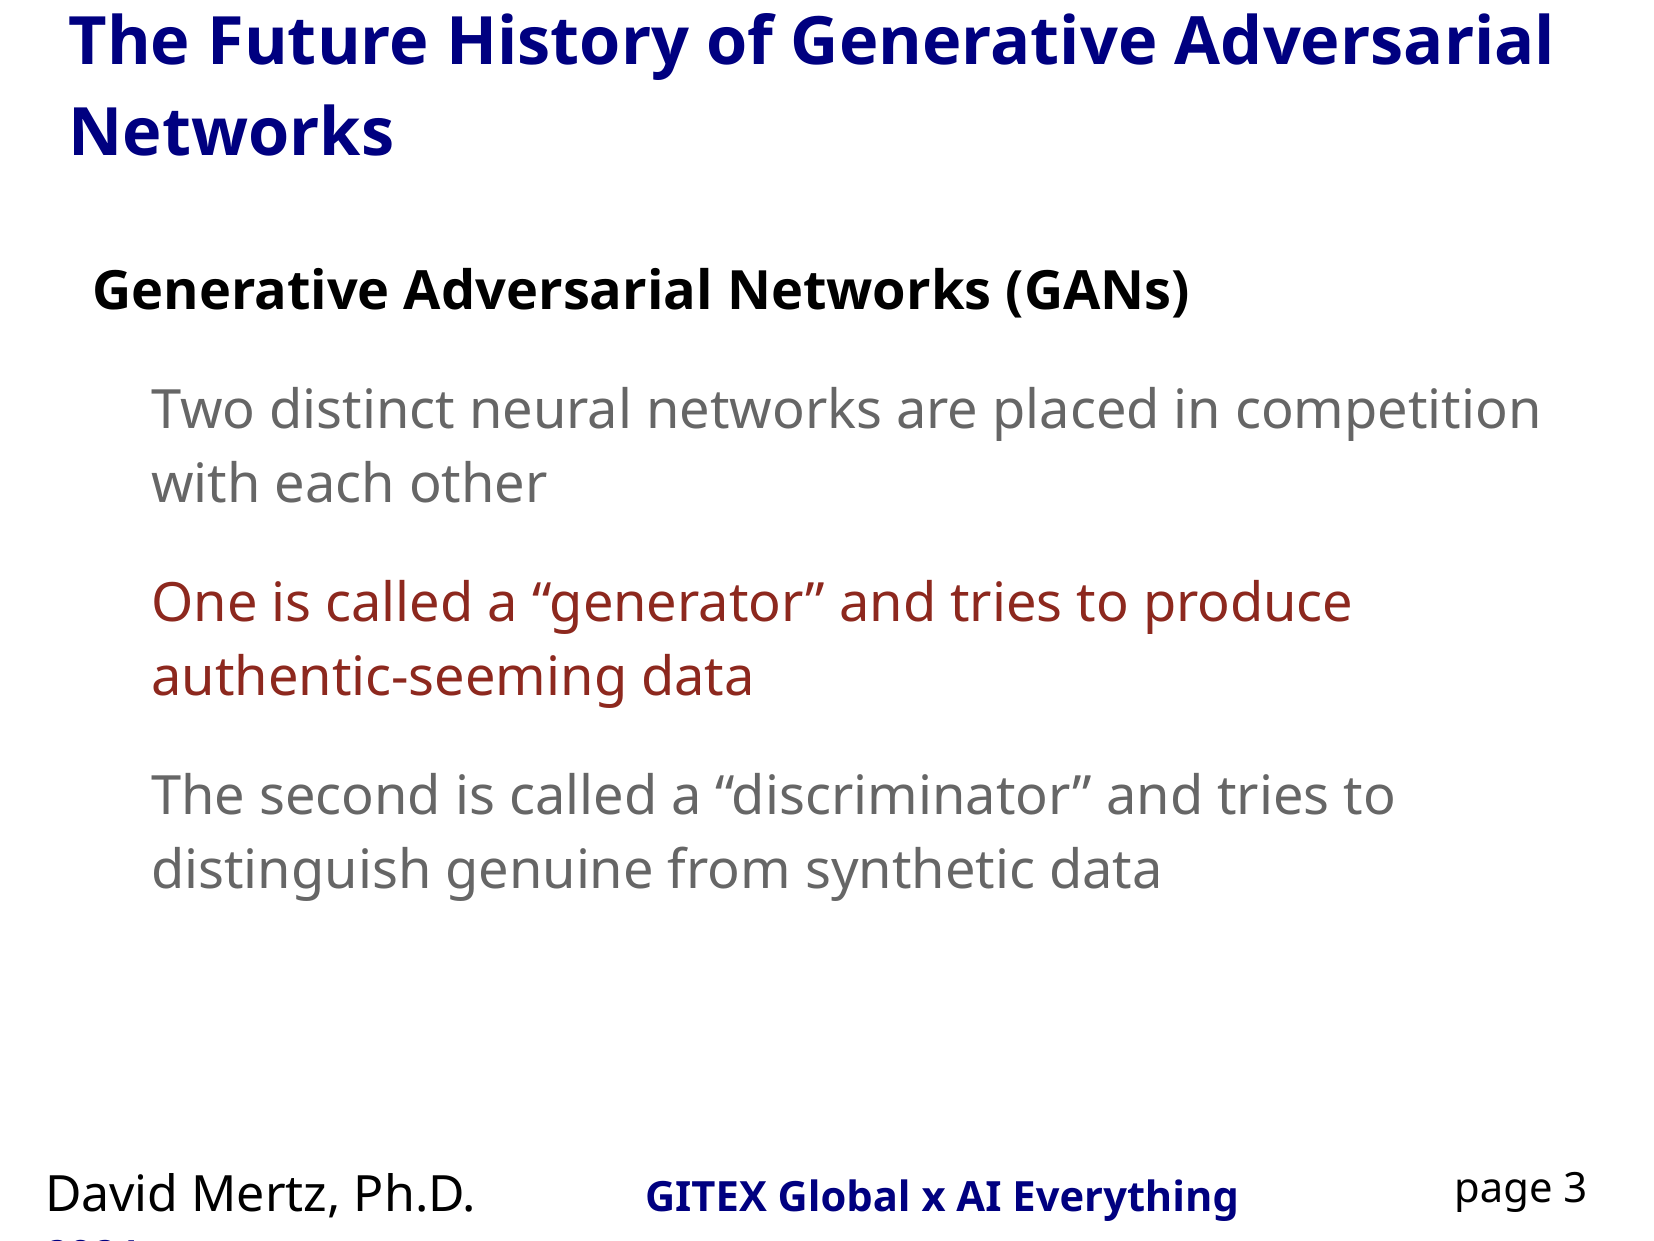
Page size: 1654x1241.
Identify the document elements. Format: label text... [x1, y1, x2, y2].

list Generative Adversarial Networks (GANs) Two distinct neural networks are placed in competition with each other One is called a “generator” and tries to produce authentic-seeming data The second is called a “discriminator” and tries to distinguish genuine from synthetic data [92, 251, 1561, 1059]
